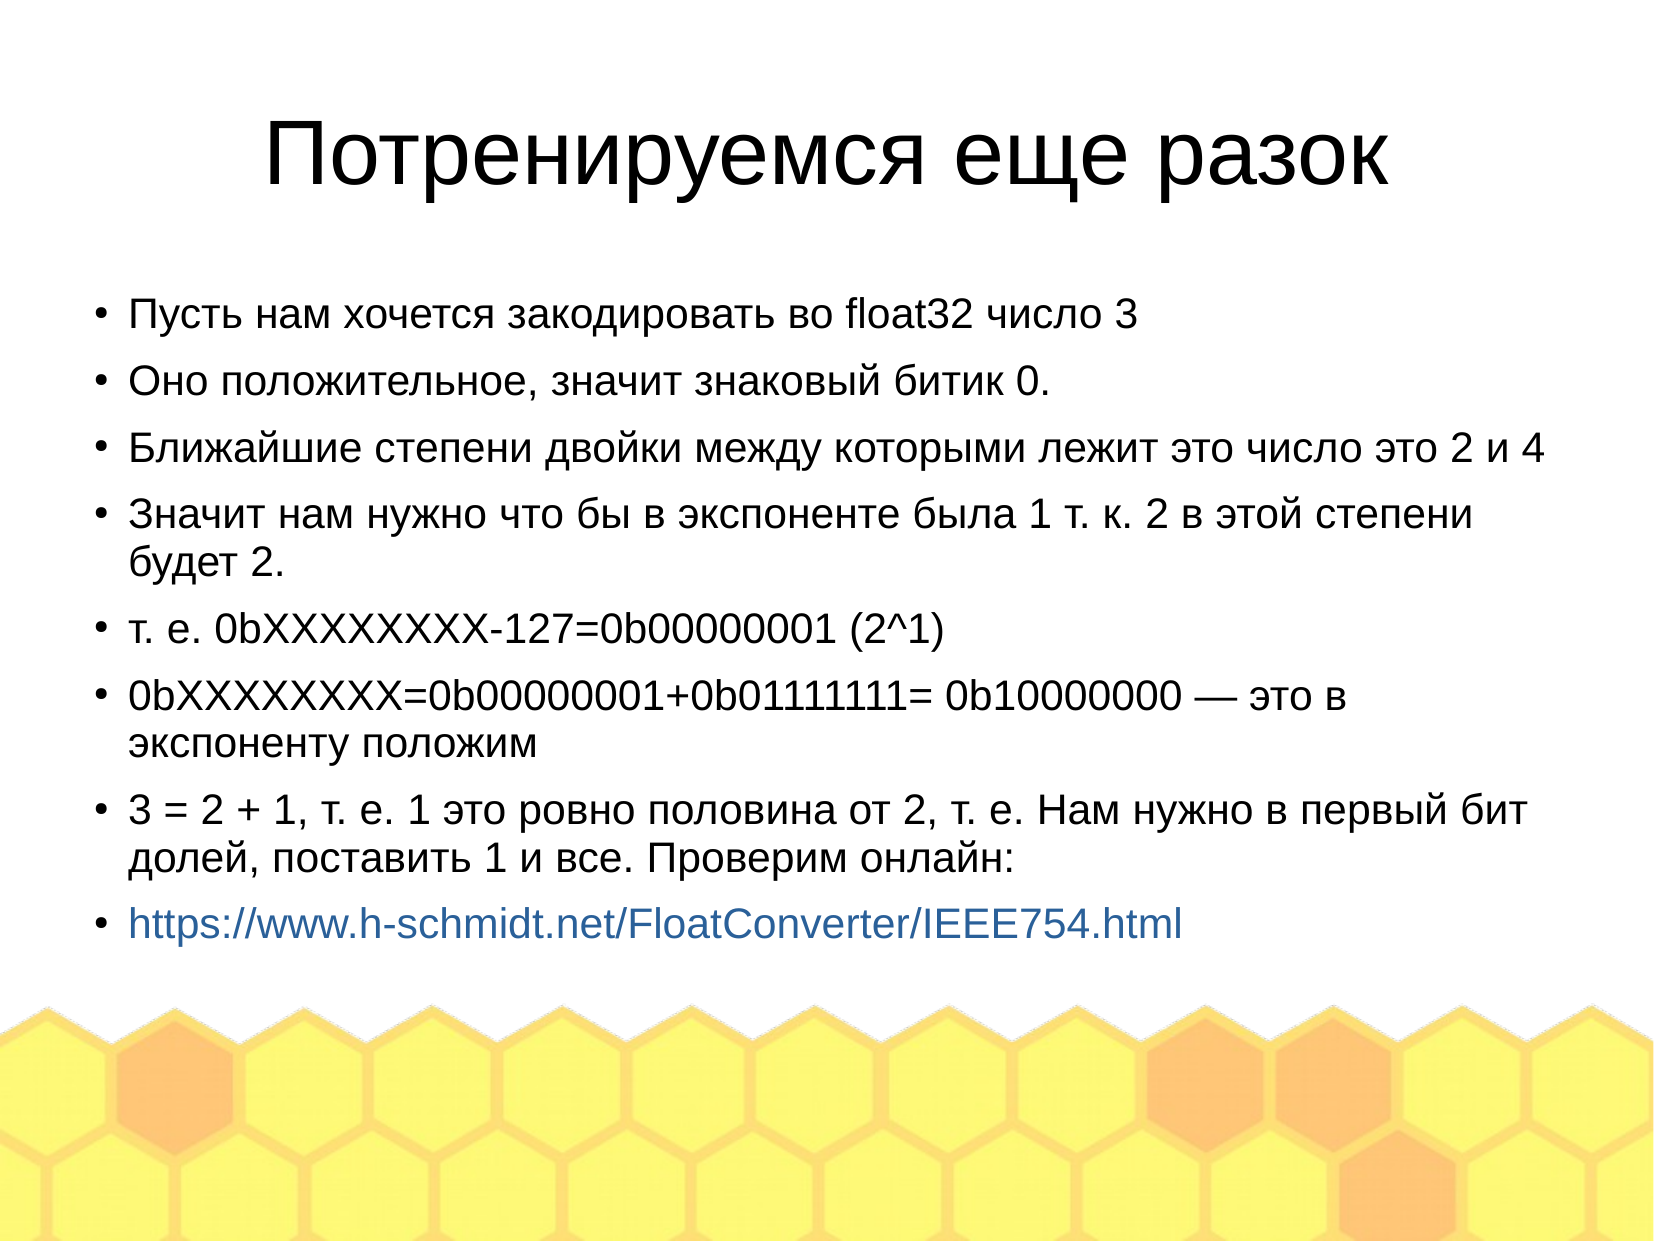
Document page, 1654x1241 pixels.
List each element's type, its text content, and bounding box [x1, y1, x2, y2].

picture [0, 1001, 1654, 1241]
title Потренируемся еще разок [82, 49, 1571, 257]
list Пусть нам хочется закодировать во float32 число 3 Оно положительное, значит знаковый битик 0. Ближайшие степени двойки между которыми лежит это число это 2 и 4 Значит нам нужно что бы в экспоненте была 1 т. к. 2 в этой степени будет 2. т. е. 0bXXXXXXXX-127=0b00000001 (2^1) 0bXXXXXXXX=0b00000001+0b01111111= 0b10000000 — это в экспоненту положим 3 = 2 + 1, т. е. 1 это ровно половина от 2, т. е. Нам нужно в первый бит долей, поставить 1 и все. Проверим онлайн: https://www.h-schmidt.net/FloatConverter/IEEE754.html [82, 290, 1571, 1010]
